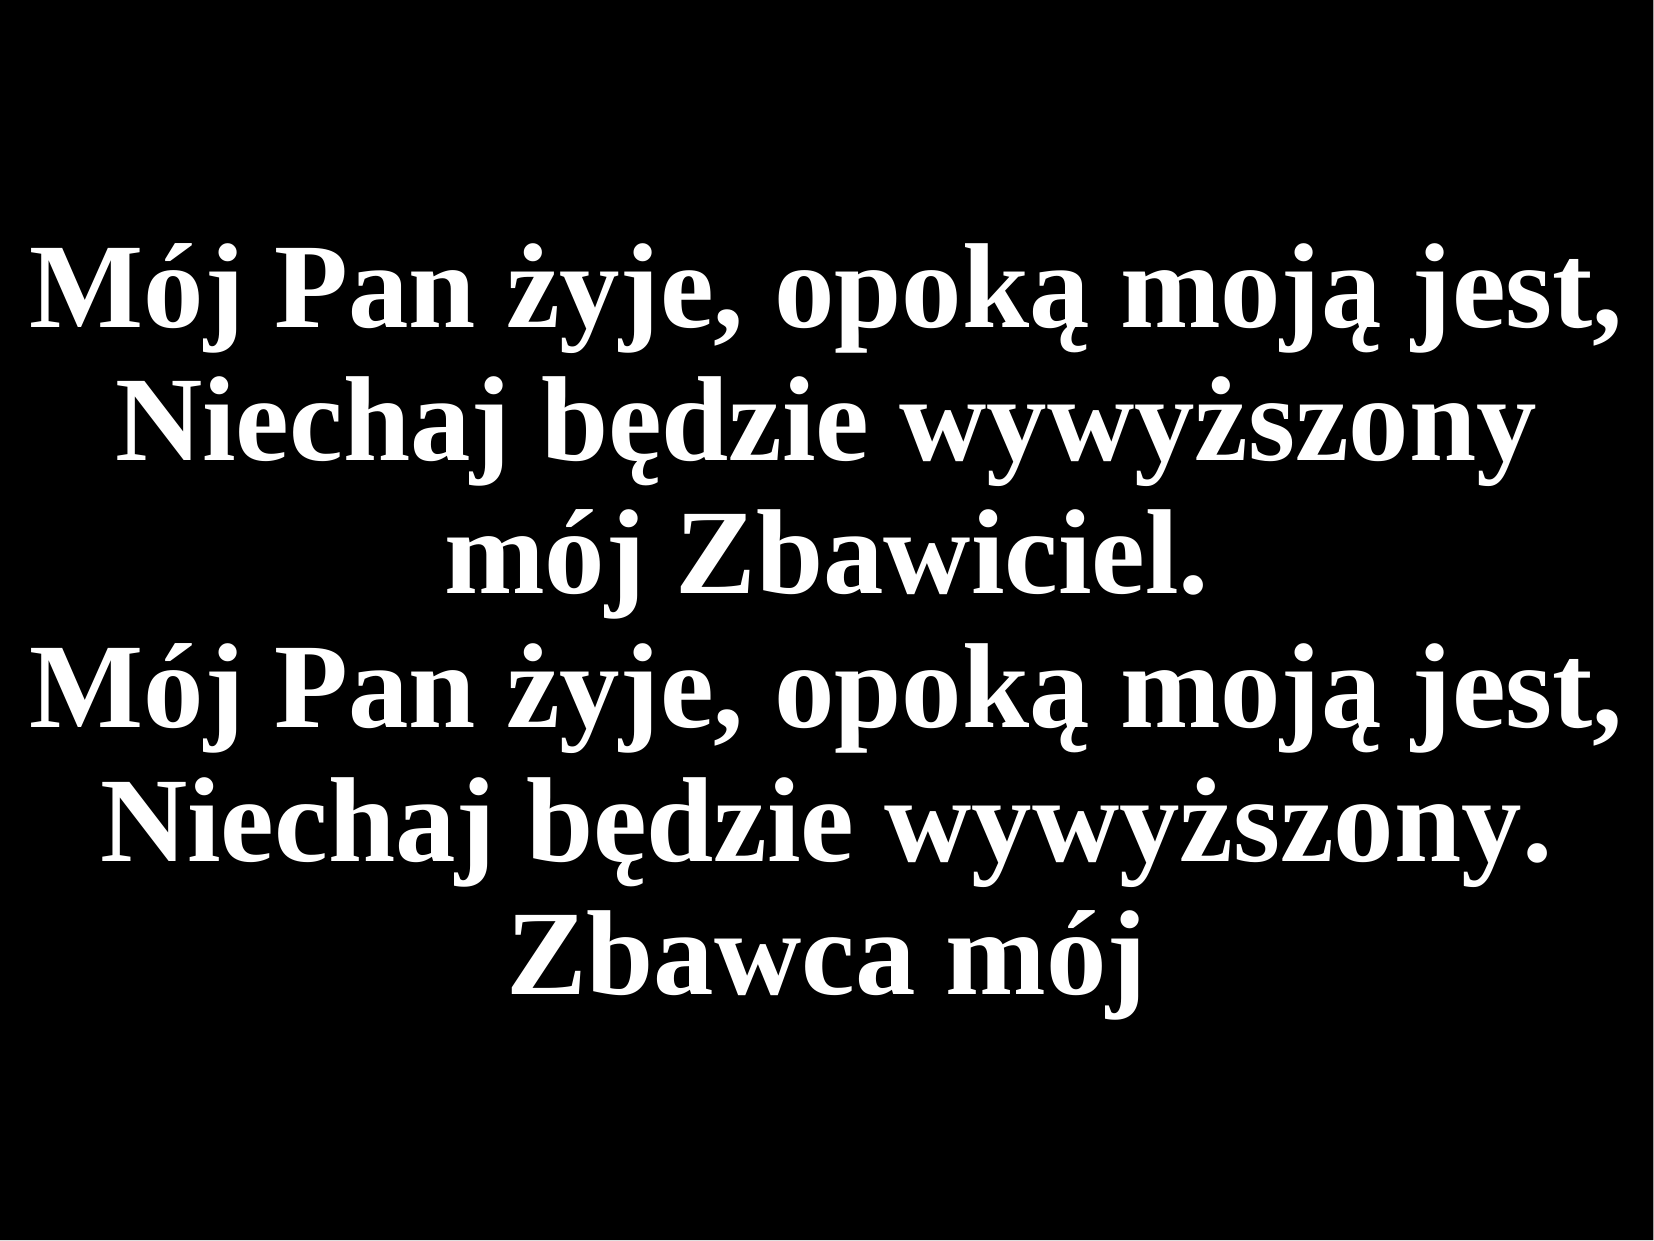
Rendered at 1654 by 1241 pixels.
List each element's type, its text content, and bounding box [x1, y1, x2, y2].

title Mój Pan żyje, opoką moją jest, Niechaj będzie wywyższony mój Zbawiciel. Mój Pan żyje, opoką moją jest, Niechaj będzie wywyższony. Zbawca mój [0, 0, 1654, 1241]
